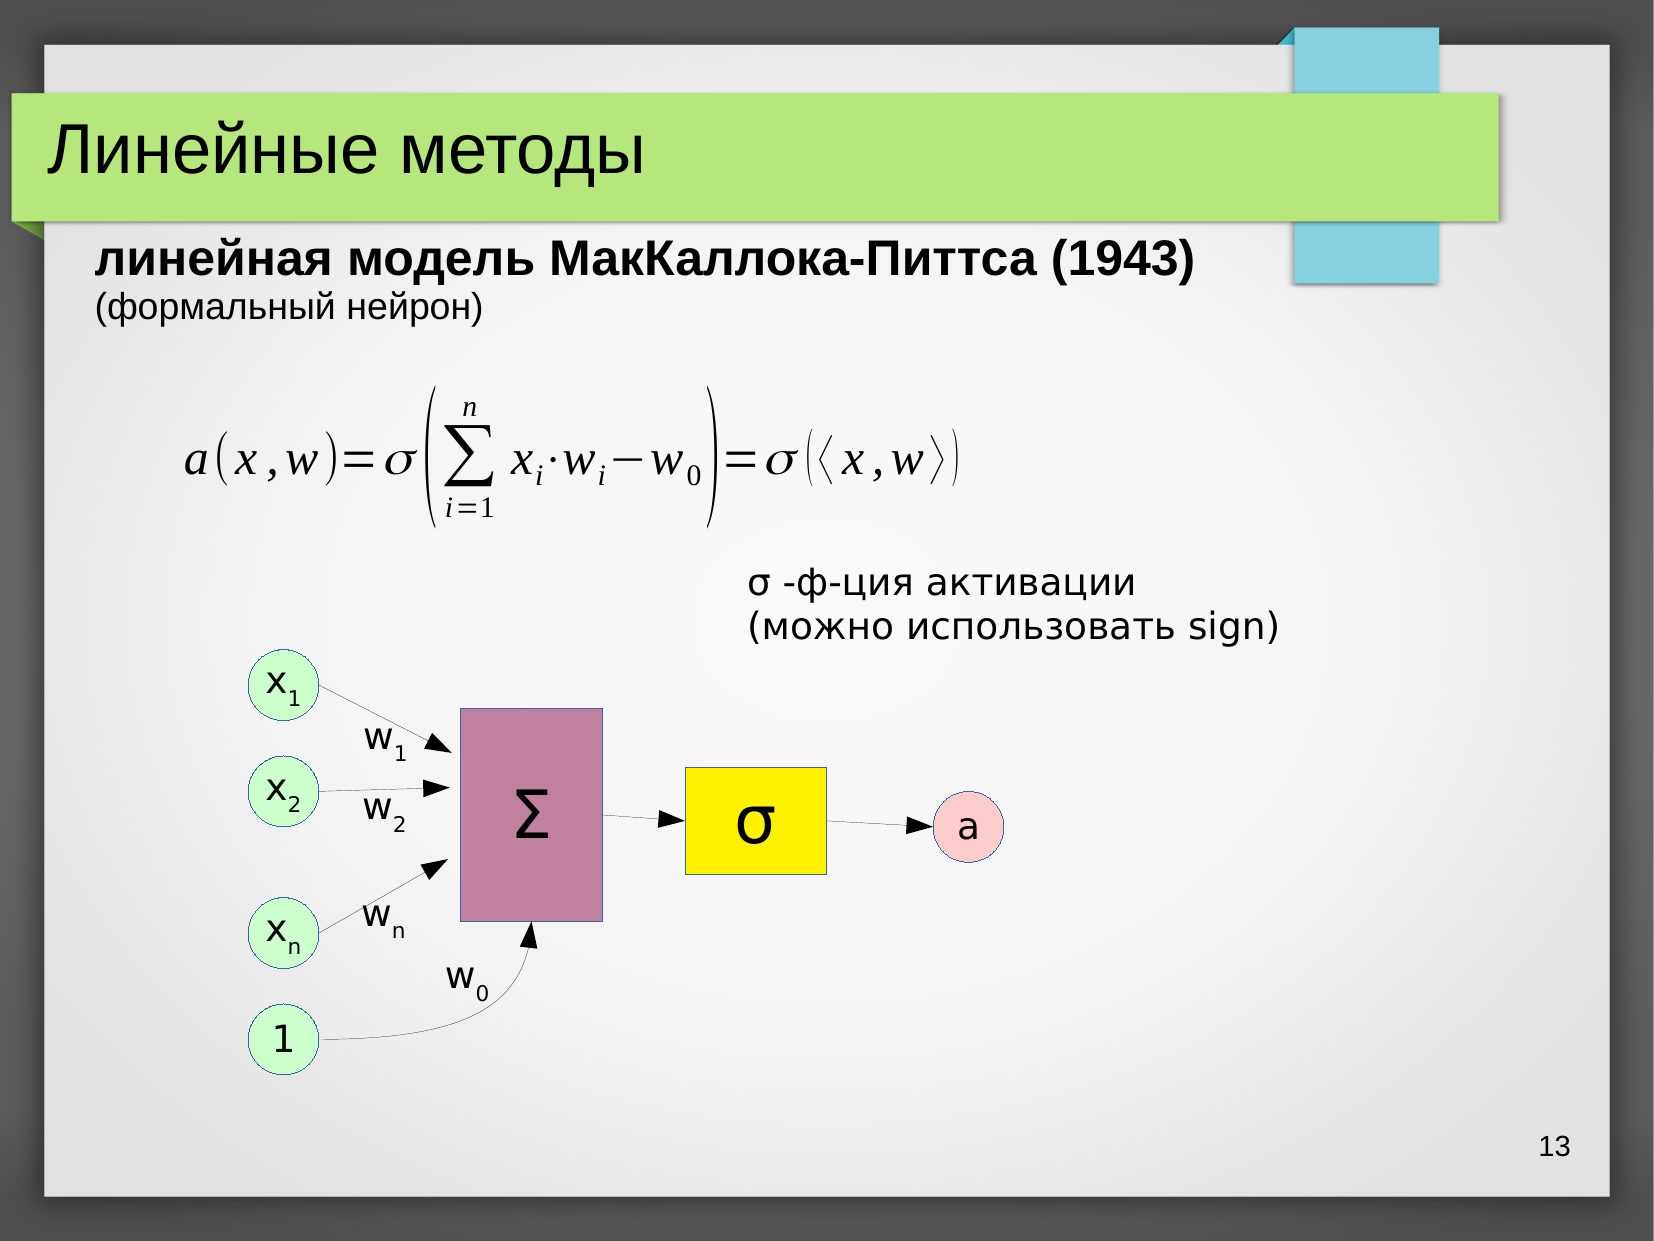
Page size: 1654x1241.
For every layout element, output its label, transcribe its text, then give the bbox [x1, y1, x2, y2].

text_box σ [685, 767, 827, 875]
text_box xn [248, 897, 319, 969]
chart [177, 382, 967, 532]
text_box a [933, 791, 1004, 863]
subtitle линейная модель МакКаллока-Питтса (1943) (формальный нейрон) [94, 223, 1288, 335]
title Линейные методы [47, 109, 1501, 189]
text_box σ -ф-ция активации (можно использовать sign) [732, 553, 1560, 656]
text_box 1 [248, 1003, 319, 1075]
text_box x1 [248, 649, 319, 721]
text_box Σ [460, 708, 603, 922]
text_box x2 [248, 755, 319, 827]
picture [0, 0, 1654, 1241]
